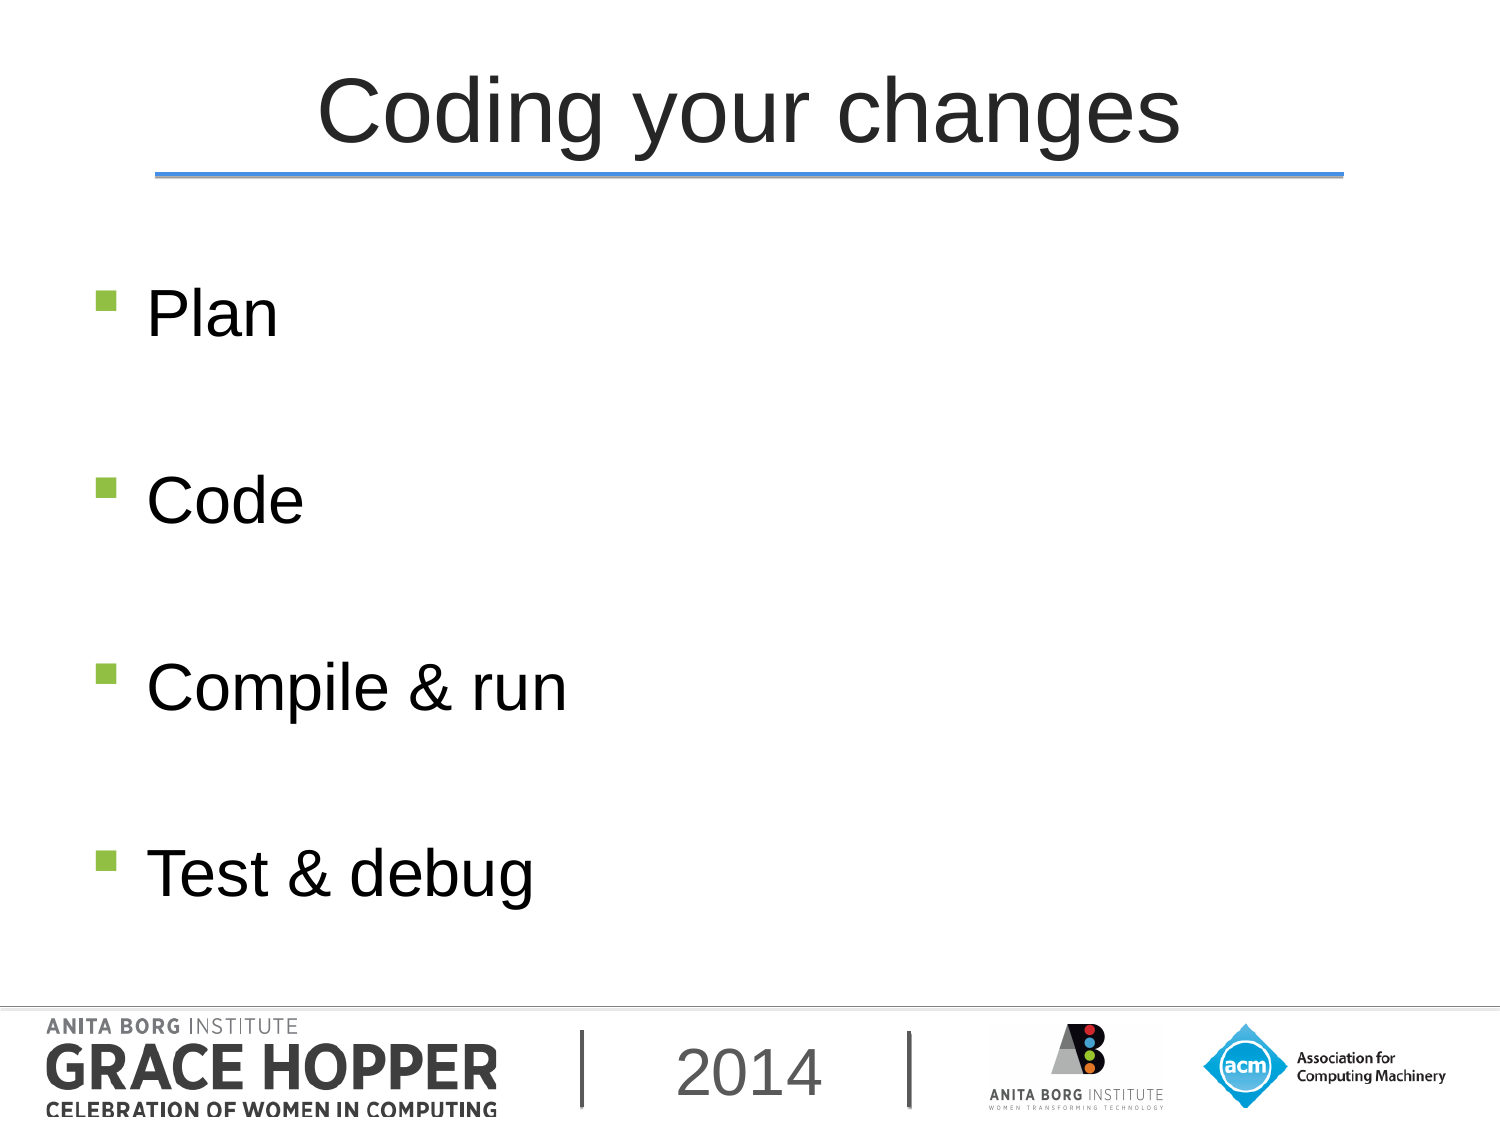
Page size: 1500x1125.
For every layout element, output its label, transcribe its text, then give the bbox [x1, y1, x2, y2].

picture [989, 1024, 1163, 1110]
list Plan Code Compile & run Test & debug [75, 262, 1425, 1005]
title Coding your changes [75, 19, 1425, 191]
